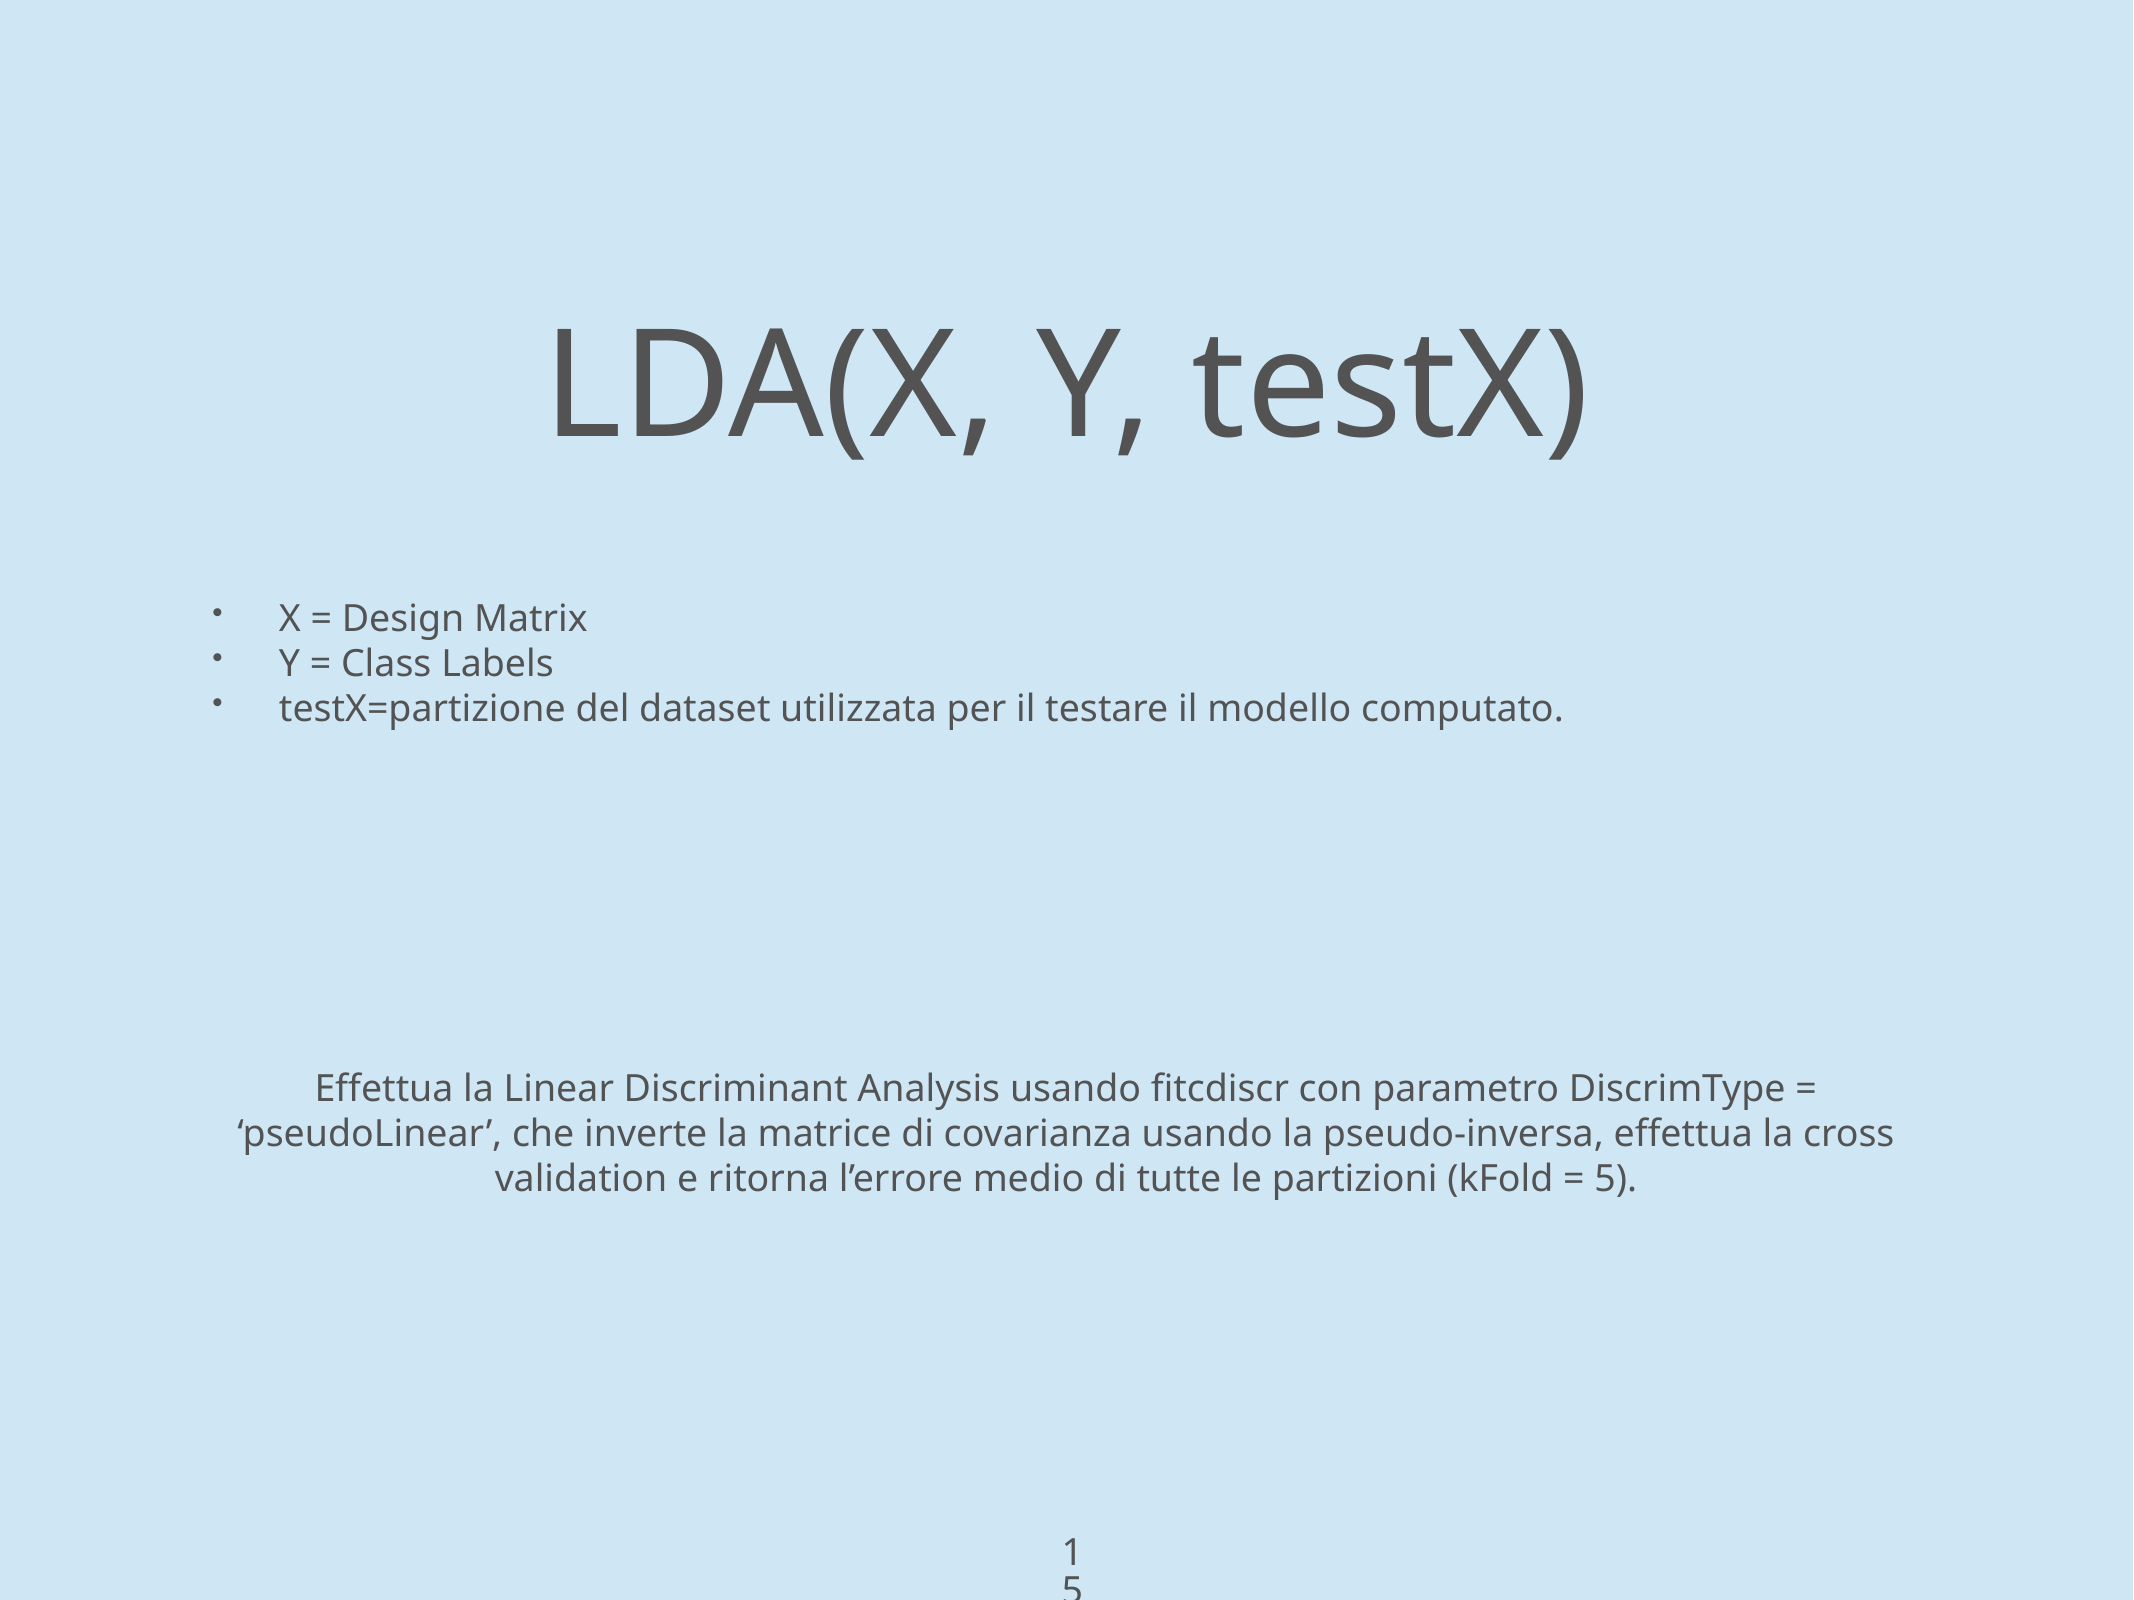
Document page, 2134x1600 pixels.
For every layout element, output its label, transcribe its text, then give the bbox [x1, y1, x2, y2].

text_box Effettua la Linear Discriminant Analysis usando fitcdiscr con parametro DiscrimType = ‘pseudoLinear’, che inverte la matrice di covarianza usando la pseudo-inversa, effettua la cross validation e ritorna l’errore medio di tutte le partizioni (kFold = 5). [223, 1055, 1910, 1207]
slide_number <numero> [1046, 1520, 1085, 1580]
title LDA(X, Y, testX) [58, 110, 2075, 642]
text_box X = Design Matrix Y = Class Labels testX=partizione del dataset utilizzata per il testare il modello computato. [203, 585, 1930, 738]
